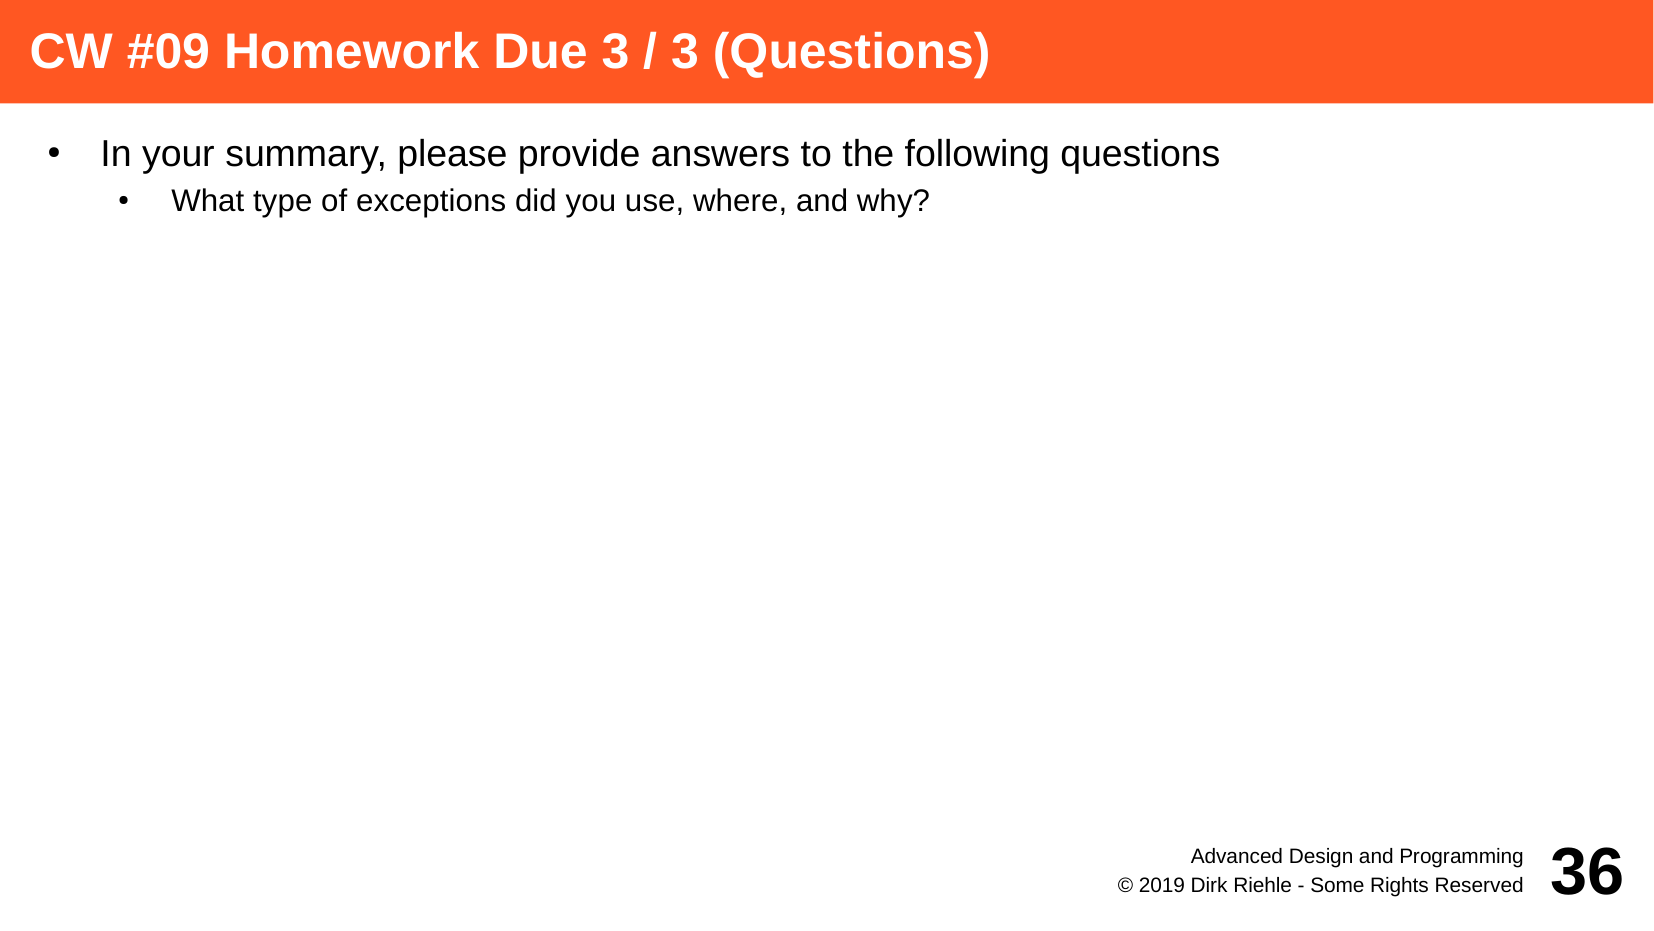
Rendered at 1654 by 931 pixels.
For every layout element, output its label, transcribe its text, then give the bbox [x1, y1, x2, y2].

title CW #09 Homework Due 3 / 3 (Questions) [0, 0, 1654, 104]
list In your summary, please provide answers to the following questions What type of exceptions did you use, where, and why? [29, 132, 1625, 813]
